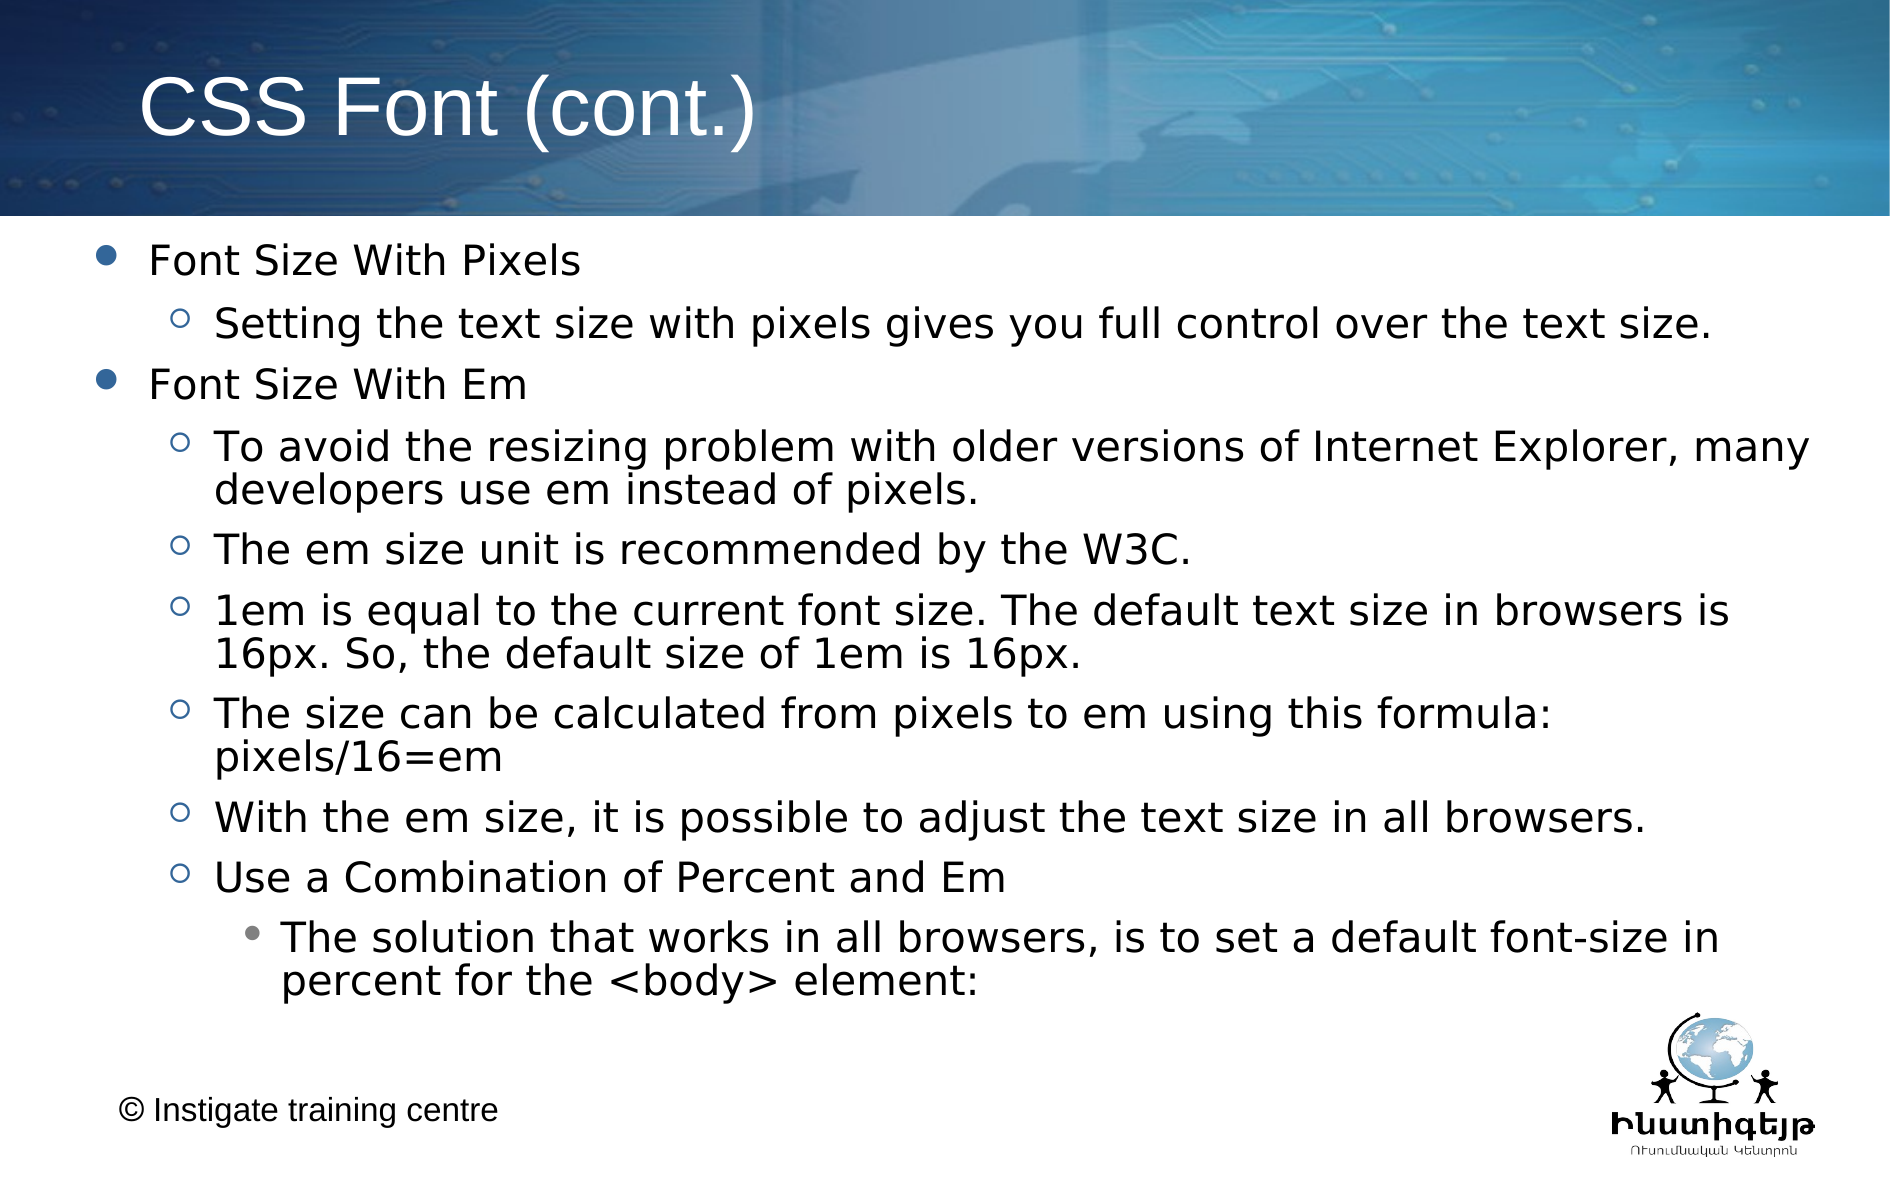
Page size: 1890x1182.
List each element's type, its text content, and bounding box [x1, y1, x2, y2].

picture [1612, 1012, 1815, 1157]
list Font Size With Pixels Setting the text size with pixels gives you full control over the text size. Font Size With Em To avoid the resizing problem with older versions of Internet Explorer, many developers use em instead of pixels. The em size unit is recommended by the W3C. 1em is equal to the current font size. The default text size in browsers is 16px. So, the default size of 1em is 16px. The size can be calculated from pixels to em using this formula: pixels/16=em With the em size, it is possible to adjust the text size in all browsers. Use a Combination of Percent and Em The solution that works in all browsers, is to set a default font-size in percent for the <body> element: [93, 241, 1820, 266]
picture [0, 0, 1890, 216]
text_box CSS Font (cont.) [138, 82, 1801, 88]
